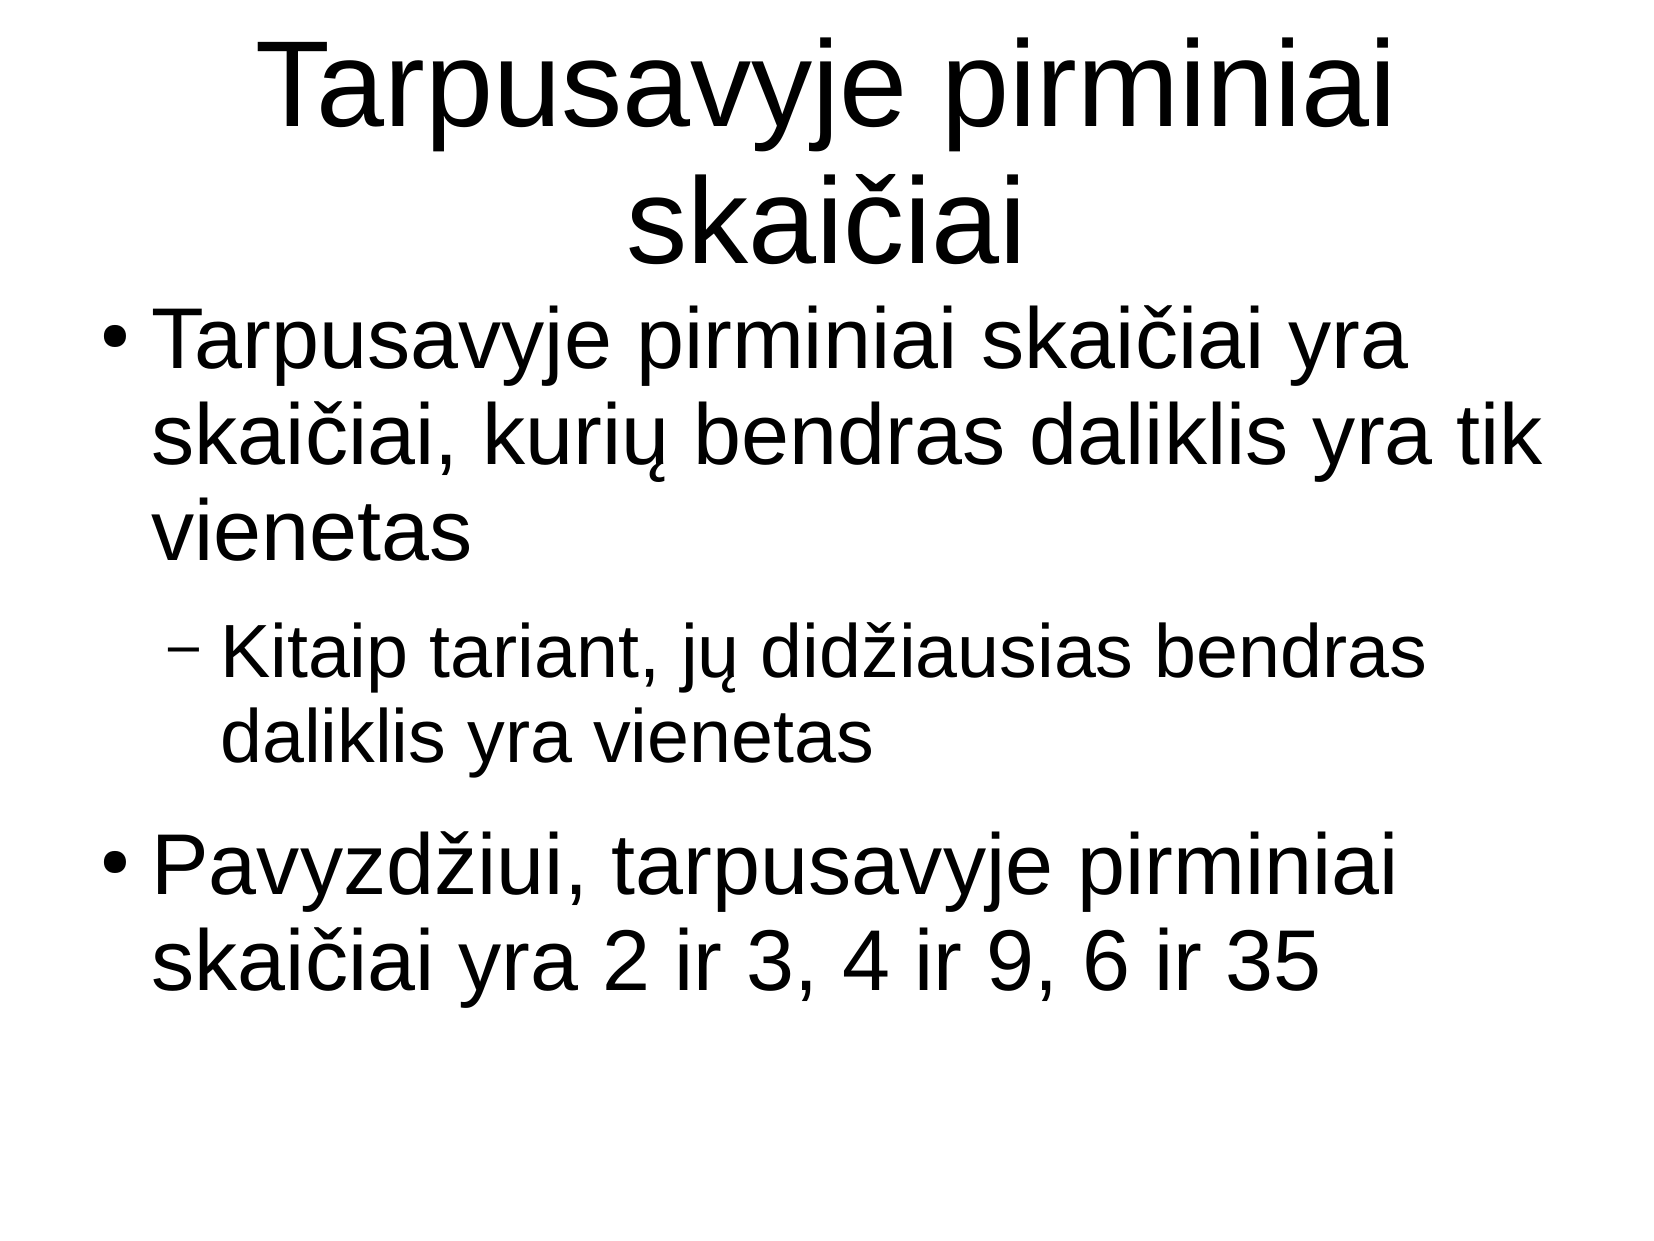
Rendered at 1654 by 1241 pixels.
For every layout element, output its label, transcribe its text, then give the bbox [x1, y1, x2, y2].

title Tarpusavyje pirminiai skaičiai [82, 16, 1571, 290]
list Tarpusavyje pirminiai skaičiai yra skaičiai, kurių bendras daliklis yra tik vienetas Kitaip tariant, jų didžiausias bendras daliklis yra vienetas Pavyzdžiui, tarpusavyje pirminiai skaičiai yra 2 ir 3, 4 ir 9, 6 ir 35 [82, 290, 1571, 1010]
